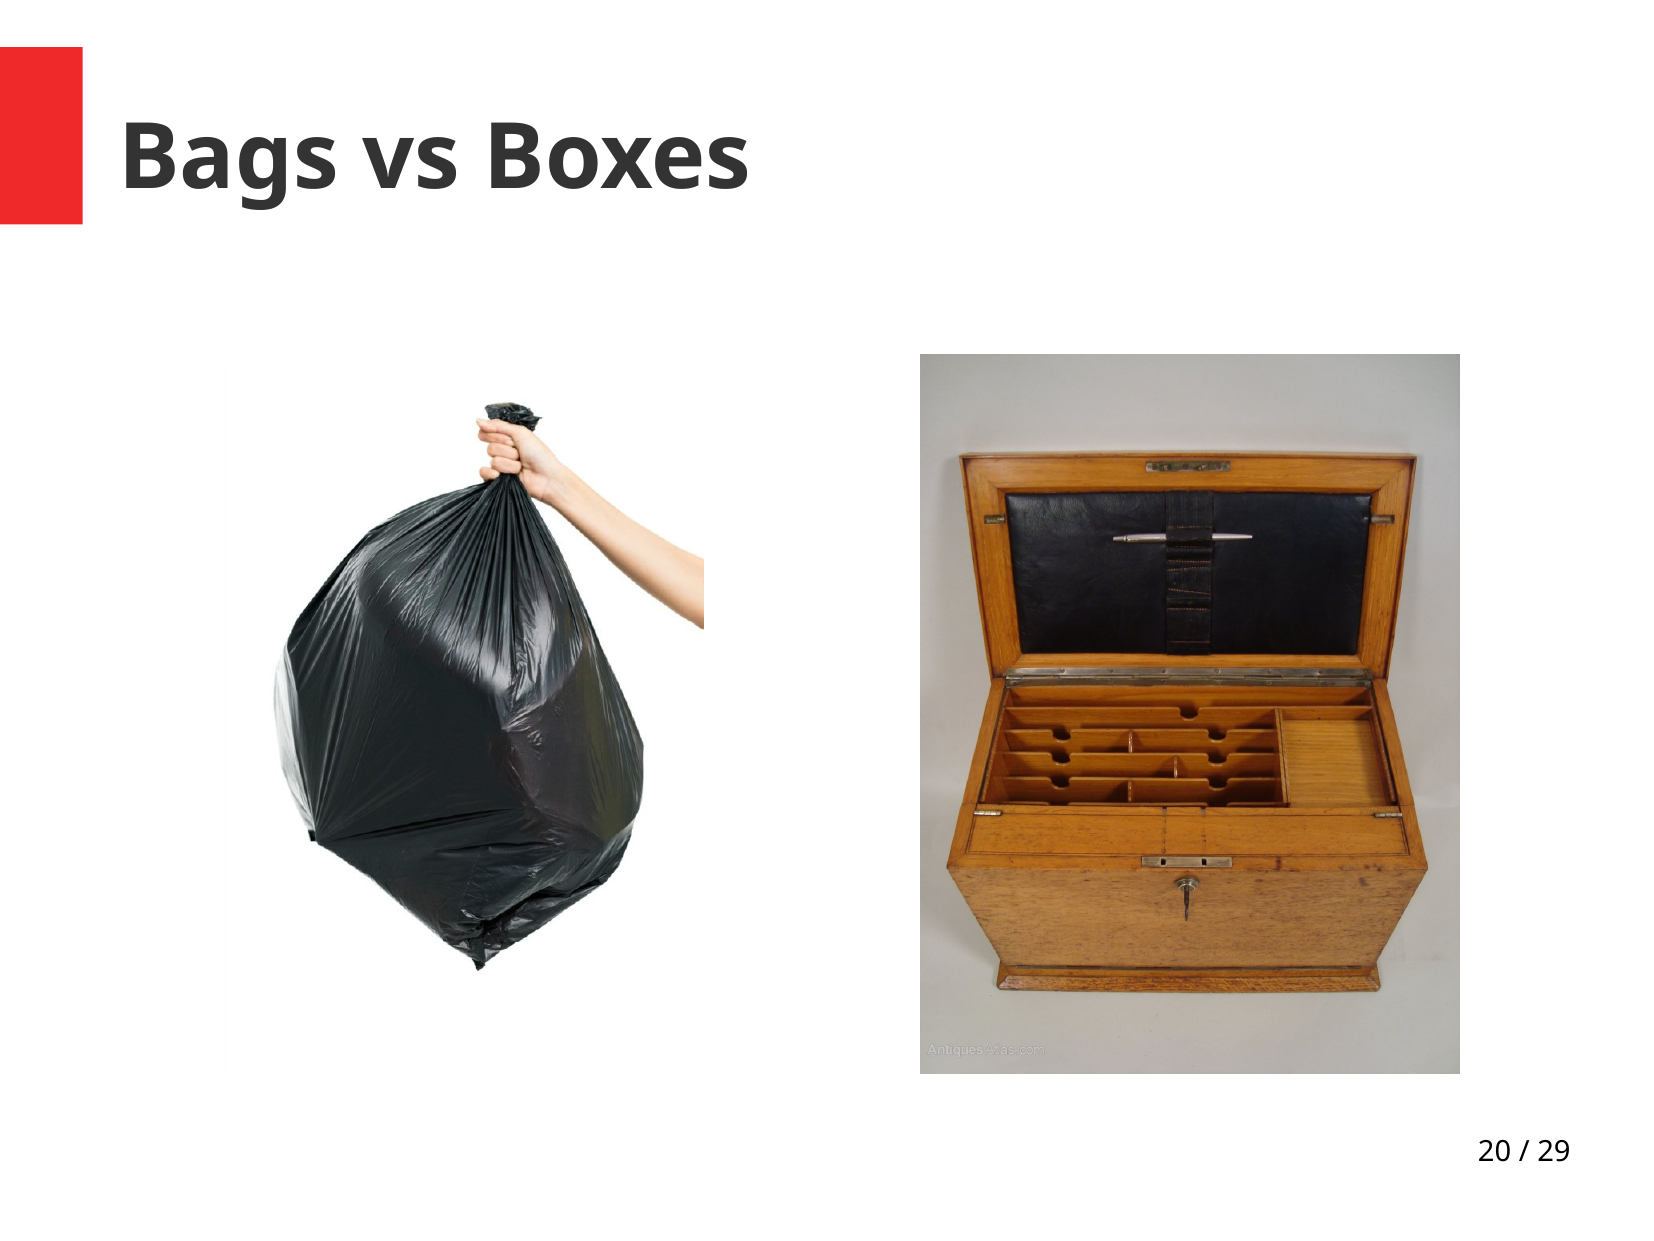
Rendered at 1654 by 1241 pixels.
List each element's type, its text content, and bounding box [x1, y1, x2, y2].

title Bags vs Boxes [118, 49, 1571, 257]
picture [224, 354, 704, 1074]
picture [920, 354, 1460, 1074]
